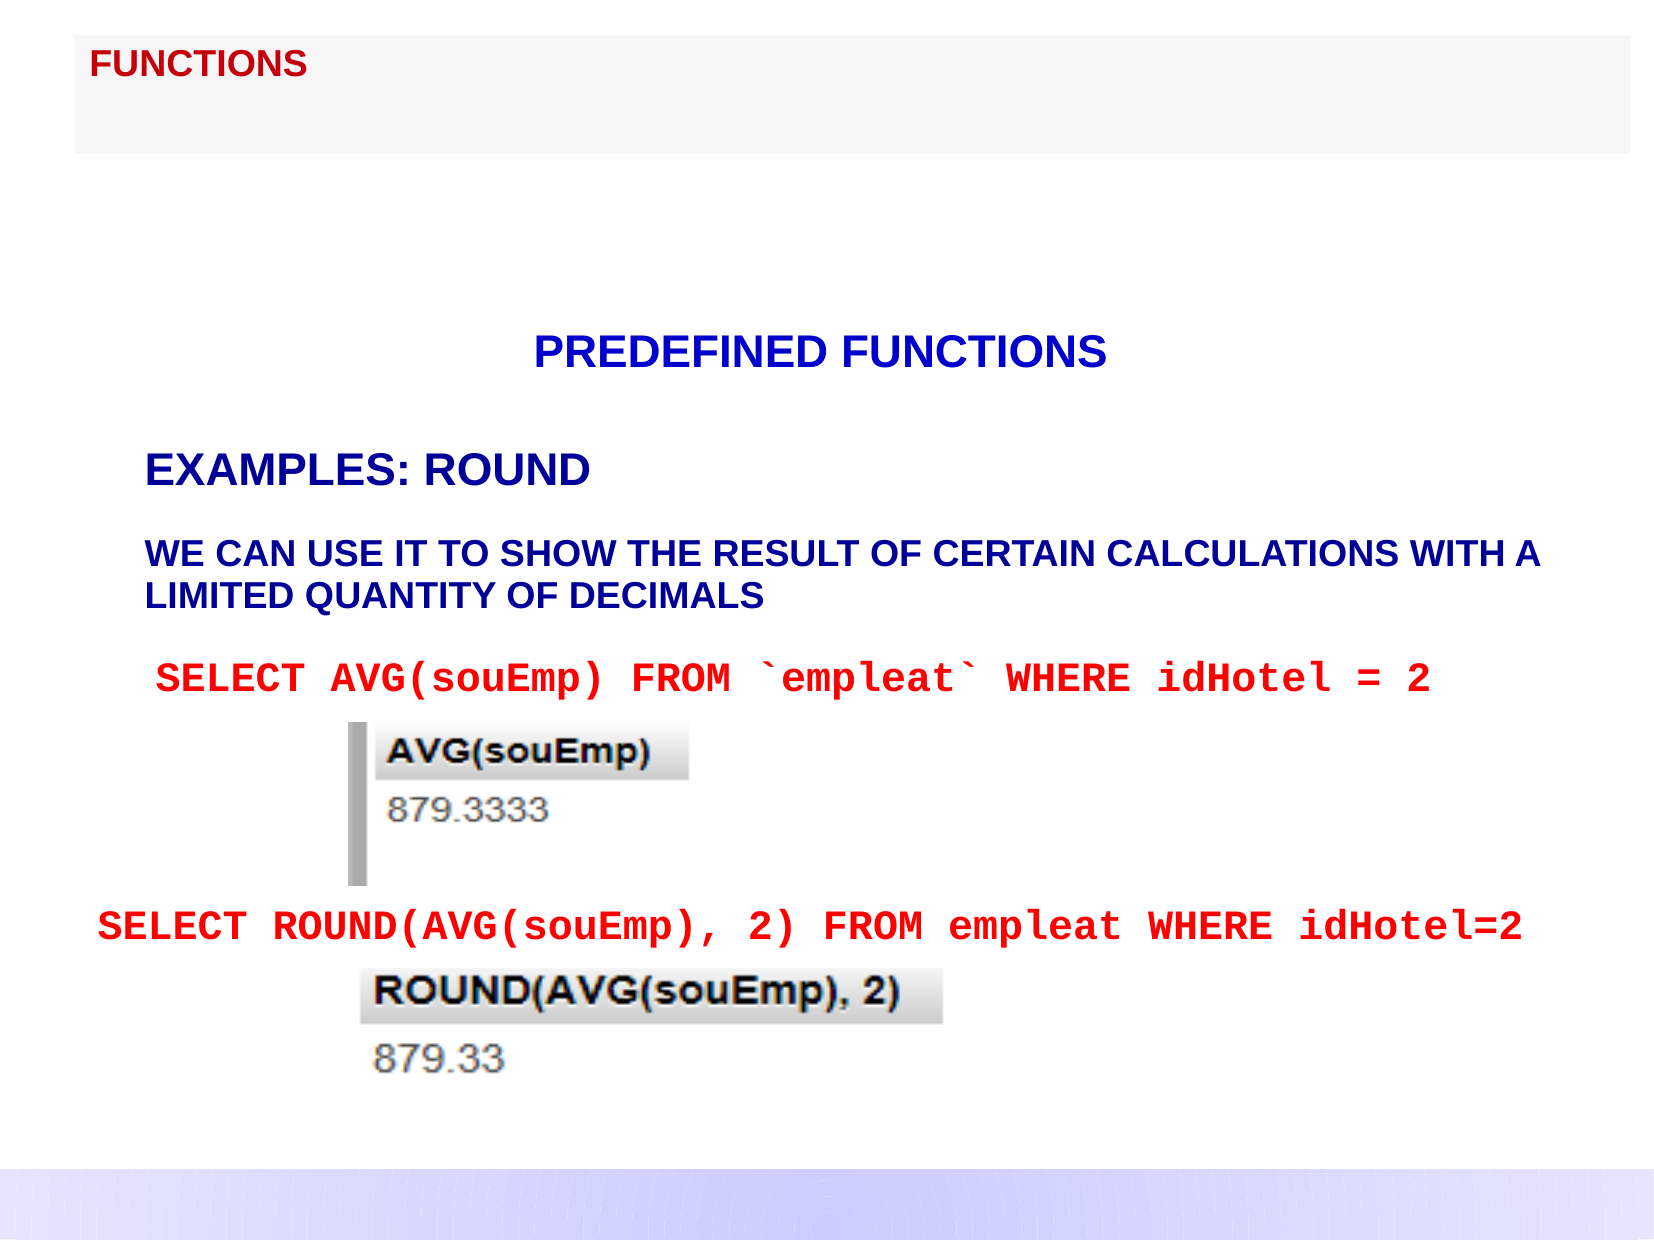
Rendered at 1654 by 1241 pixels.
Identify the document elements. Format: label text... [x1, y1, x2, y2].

picture [348, 722, 721, 886]
text_box PREDEFINED FUNCTIONS [129, 318, 1512, 437]
text_box SELECT AVG(souEmp) FROM `empleat` WHERE idHotel = 2 [140, 649, 1560, 760]
picture [355, 968, 969, 1099]
text_box WE CAN USE IT TO SHOW THE RESULT OF CERTAIN CALCULATIONS WITH A LIMITED QUANTITY OF DECIMALS [129, 524, 1619, 626]
text_box EXAMPLES: ROUND [129, 437, 1560, 505]
text_box SELECT ROUND(AVG(souEmp), 2) FROM empleat WHERE idHotel=2 [82, 897, 1607, 969]
text_box FUNCTIONS [74, 35, 1630, 154]
text_box [0, 304, 1654, 1221]
